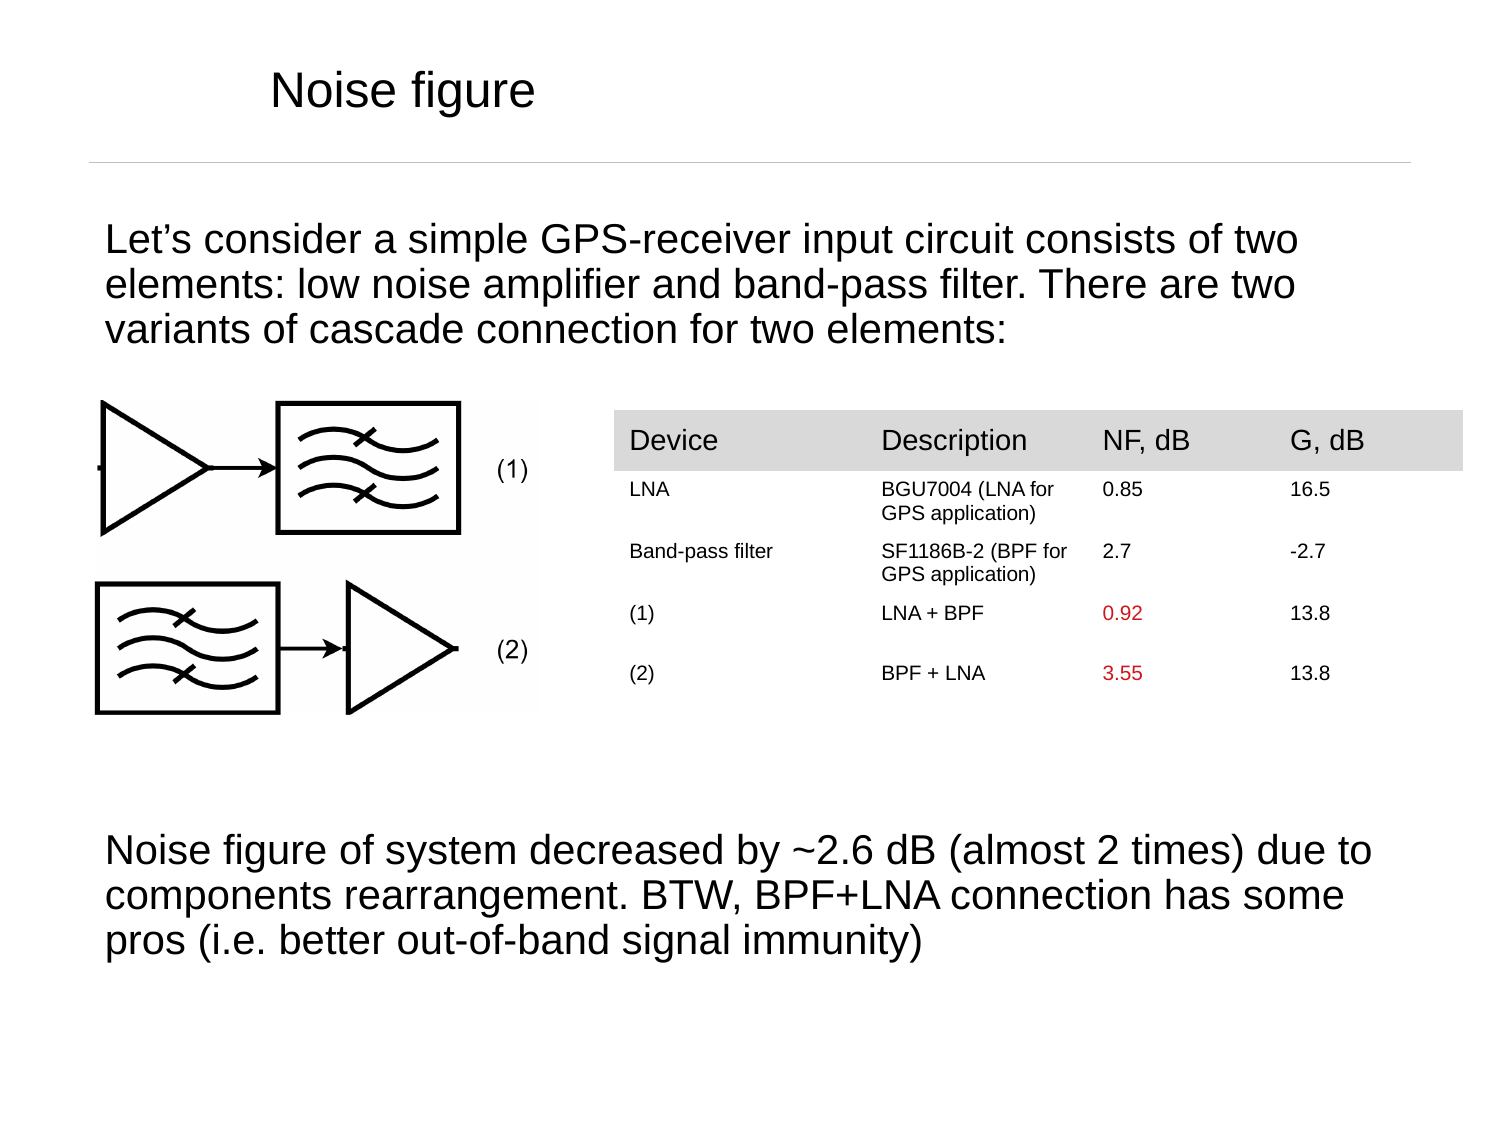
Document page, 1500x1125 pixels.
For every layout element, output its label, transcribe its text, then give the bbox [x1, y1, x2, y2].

table_cell SF1186B-2 (BPF for GPS application) [866, 532, 1088, 594]
table_cell (1) [614, 594, 866, 654]
table_cell BPF + LNA [866, 654, 1088, 714]
table_cell LNA + BPF [866, 594, 1088, 654]
table_cell 0.92 [1088, 594, 1275, 654]
table_cell BGU7004 (LNA for GPS application) [866, 471, 1088, 532]
table_cell 0.85 [1088, 471, 1275, 532]
table_cell 2.7 [1088, 532, 1275, 594]
table_cell Band-pass filter [614, 532, 866, 594]
table_header NF, dB [1088, 410, 1275, 471]
table_cell 13.8 [1275, 654, 1463, 714]
picture [94, 400, 538, 715]
table_cell 3.55 [1088, 654, 1275, 714]
table_cell 13.8 [1275, 594, 1463, 654]
text_box Noise figure [254, 31, 1347, 150]
list Let’s consider a simple GPS-receiver input circuit consists of two elements: low noise amplifier and band-pass filter. There are two variants of cascade connection for two elements: Noise figure of system decreased by ~2.6 dB (almost 2 times) due to components rearrangement. BTW, BPF+LNA connection has some pros (i.e. better out-of-band signal immunity) [90, 210, 1411, 346]
table_cell LNA [614, 471, 866, 532]
table_header Device [614, 410, 866, 471]
table_cell (2) [614, 654, 866, 714]
table_cell -2.7 [1275, 532, 1463, 594]
table_cell 16.5 [1275, 471, 1463, 532]
table_header Description [866, 410, 1088, 471]
table_header G, dB [1275, 410, 1463, 471]
